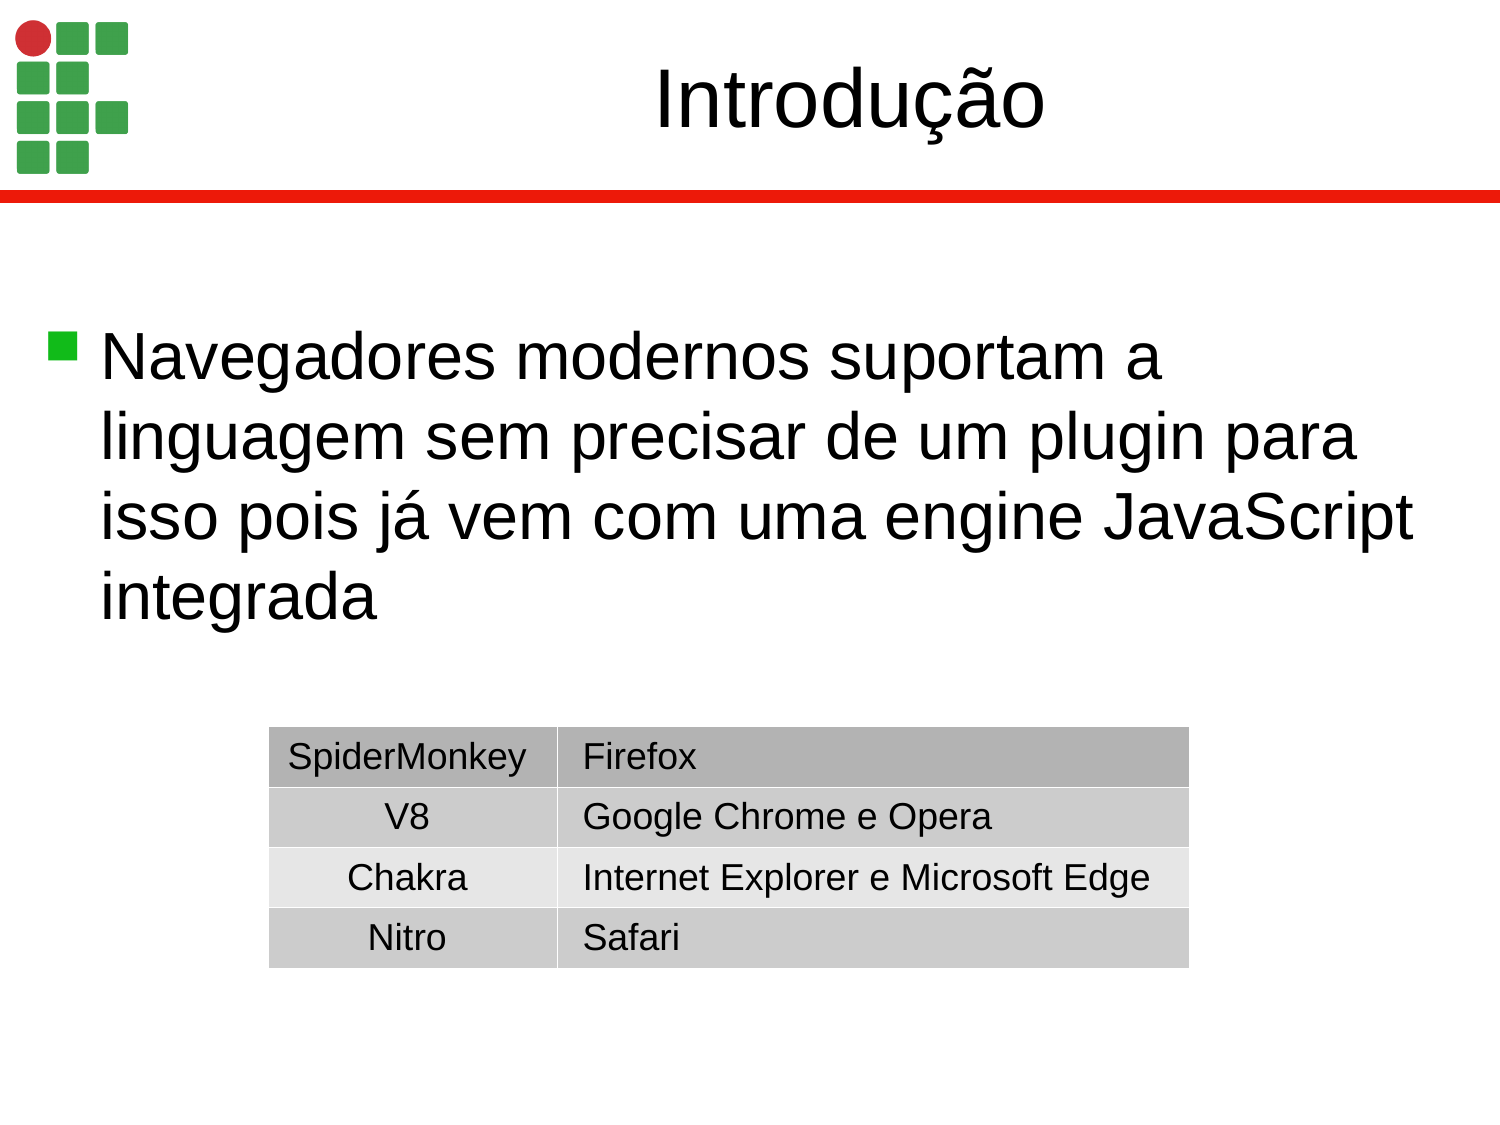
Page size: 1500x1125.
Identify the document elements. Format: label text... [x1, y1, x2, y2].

table_cell Google Chrome e Opera [558, 788, 1189, 847]
picture [14, 16, 130, 178]
table_cell Chakra [269, 848, 557, 907]
list Navegadores modernos suportam a linguagem sem precisar de um plugin para isso pois já vem com uma engine JavaScript integrada [29, 207, 1471, 1087]
table_cell V8 [269, 788, 557, 847]
title Introdução [230, 0, 1471, 202]
table_cell Nitro [269, 908, 557, 968]
table_header SpiderMonkey [269, 727, 557, 787]
table_cell Safari [558, 908, 1189, 968]
table_header Firefox [558, 727, 1189, 787]
table_cell Internet Explorer e Microsoft Edge [558, 848, 1189, 907]
